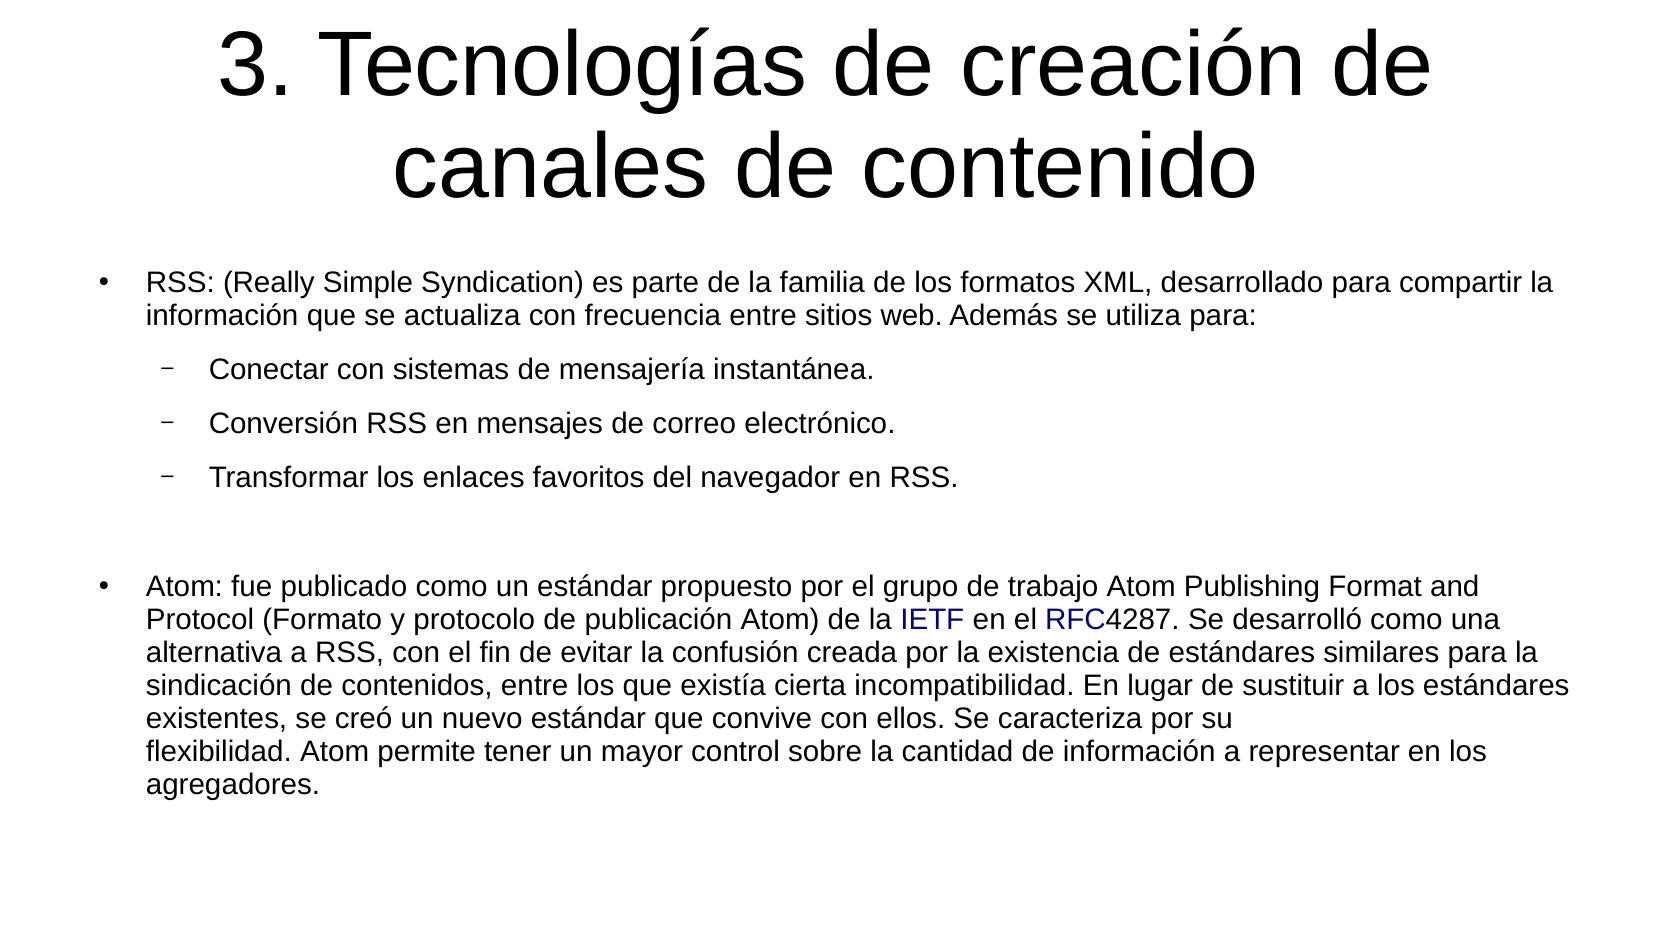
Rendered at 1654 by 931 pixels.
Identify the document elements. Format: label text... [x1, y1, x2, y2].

title 3. Tecnologías de creación de canales de contenido [82, 12, 1571, 218]
list RSS: (Really Simple Syndication) es parte de la familia de los formatos XML, desarrollado para compartir la información que se actualiza con frecuencia entre sitios web. Además se utiliza para: Conectar con sistemas de mensajería instantánea. Conversión RSS en mensajes de correo electrónico. Transformar los enlaces favoritos del navegador en RSS. Atom: fue publicado como un estándar propuesto por el grupo de trabajo Atom Publishing Format and Protocol (Formato y protocolo de publicación Atom) de la IETF en el RFC4287. Se desarrolló como una alternativa a RSS, con el fin de evitar la confusión creada por la existencia de estándares similares para la sindicación de contenidos, entre los que existía cierta incompatibilidad. En lugar de sustituir a los estándares existentes, se creó un nuevo estándar que convive con ellos. Se caracteriza por su flexibilidad. Atom permite tener un mayor control sobre la cantidad de información a representar en los agregadores. [82, 265, 1571, 806]
